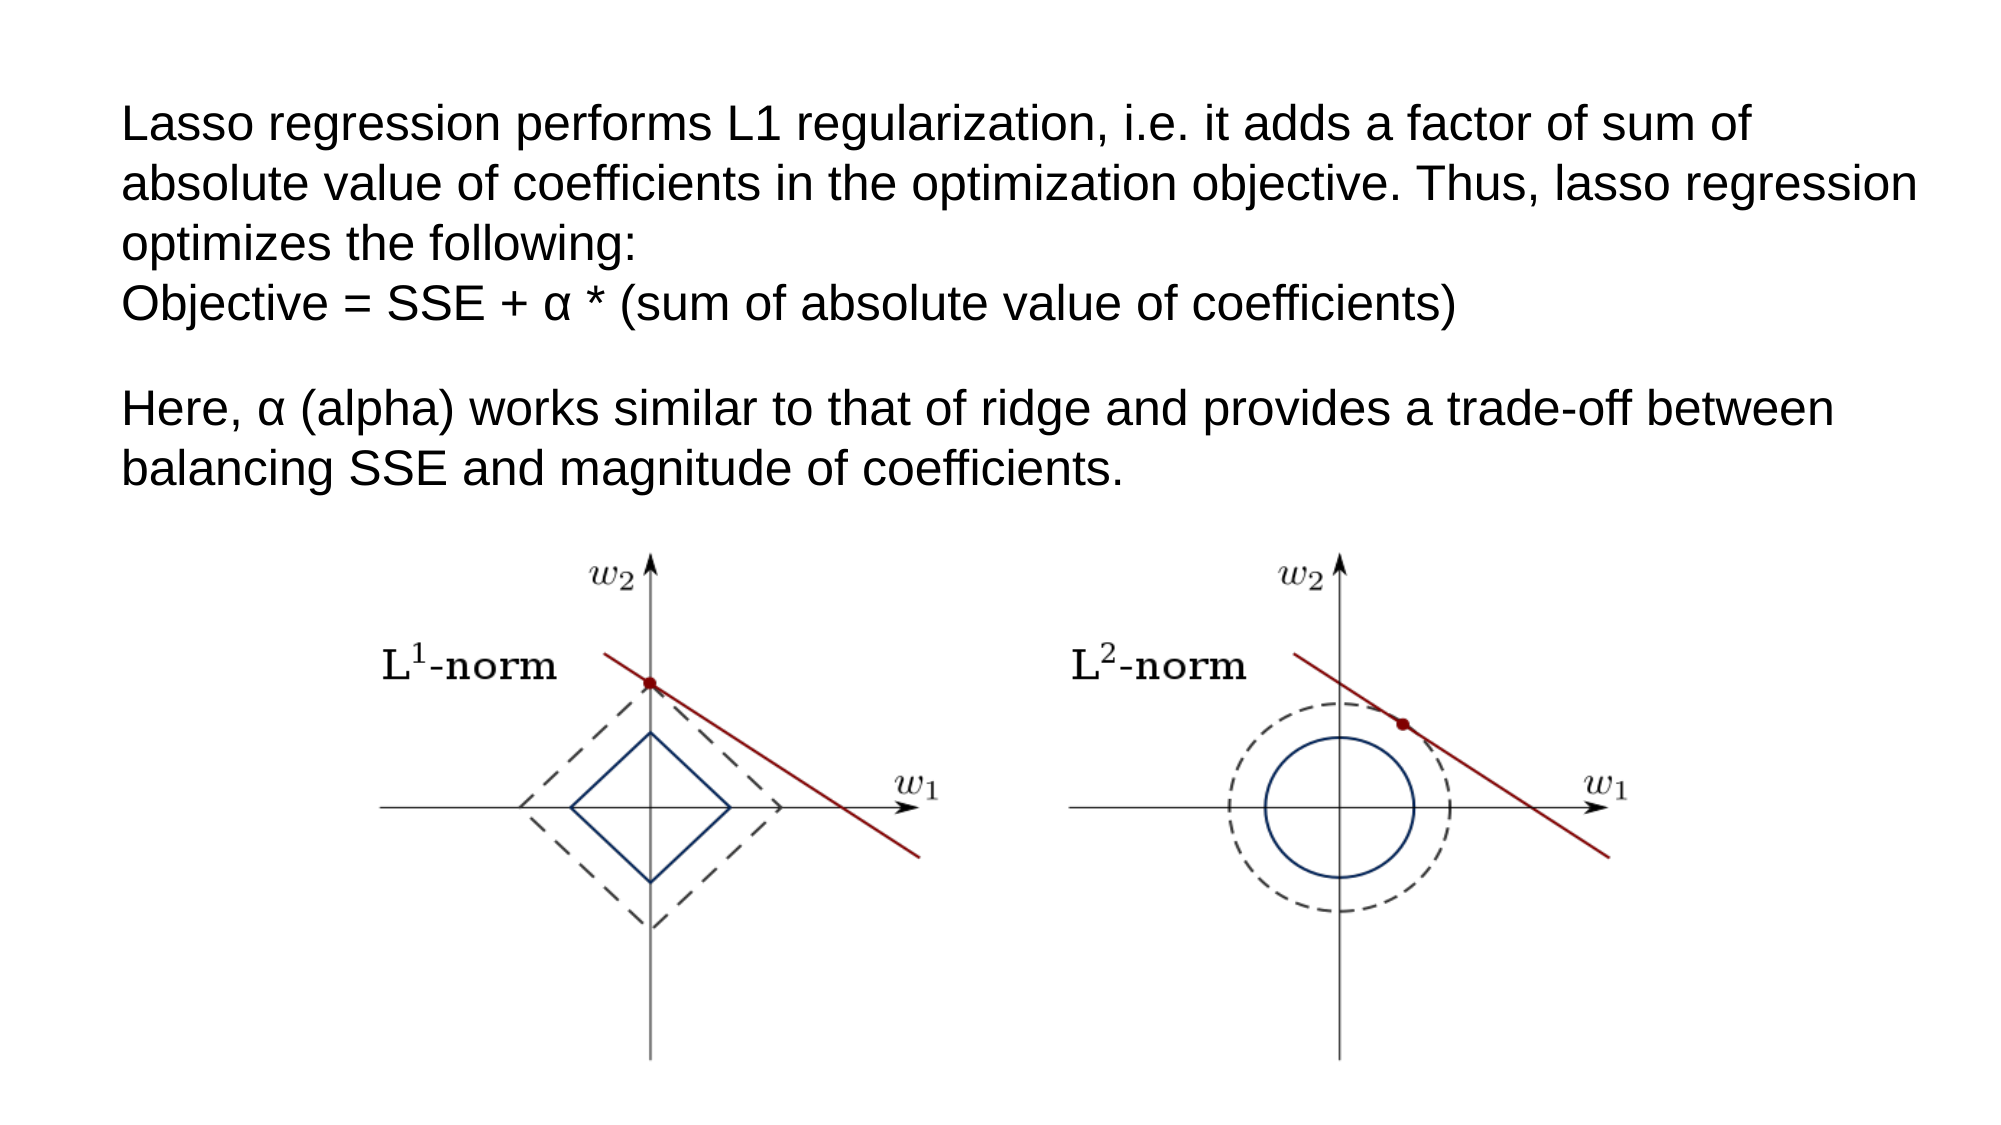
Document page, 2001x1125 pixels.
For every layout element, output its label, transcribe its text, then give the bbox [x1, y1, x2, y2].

text_box Lasso regression performs L1 regularization, i.e. it adds a factor of sum of absolute value of coefficients in the optimization objective. Thus, lasso regression optimizes the following: Objective = SSE + α * (sum of absolute value of coefficients) Here, α (alpha) works similar to that of ridge and provides a trade-off between balancing SSE and magnitude of coefficients. [106, 82, 1937, 1063]
picture [353, 531, 1654, 1082]
